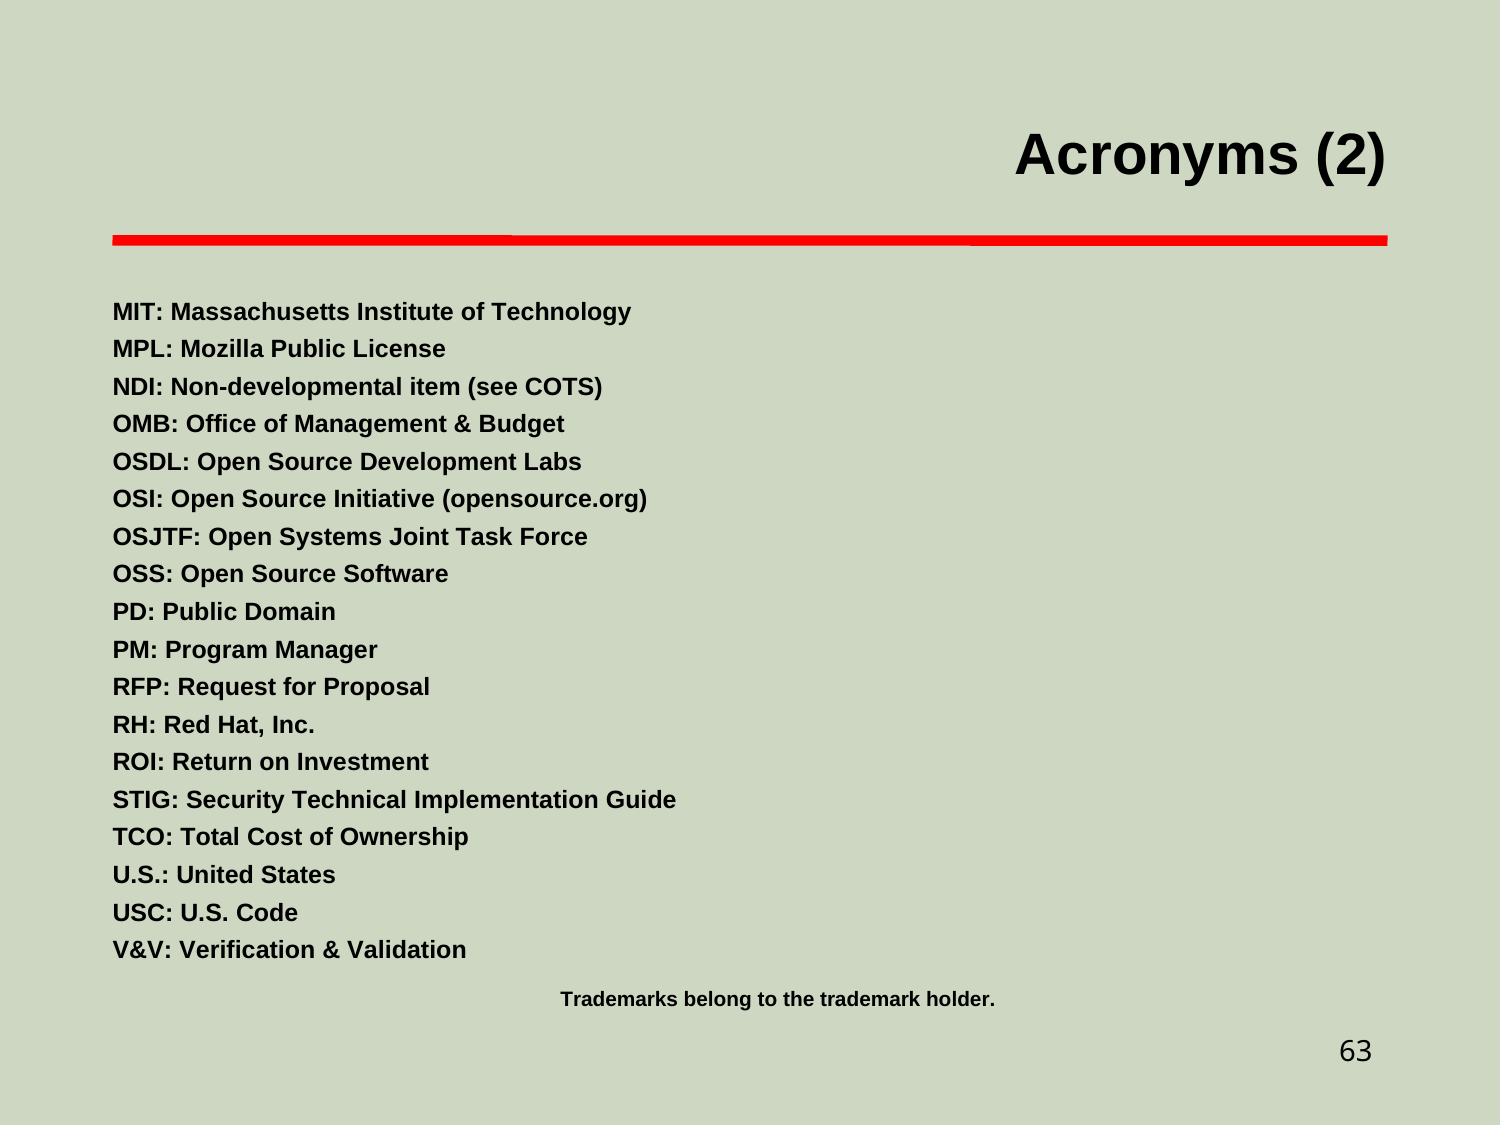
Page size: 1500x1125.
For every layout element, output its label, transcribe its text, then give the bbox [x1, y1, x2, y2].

title Acronyms (2)‏ [337, 93, 1388, 217]
list MIT: Massachusetts Institute of Technology MPL: Mozilla Public License NDI: Non-developmental item (see COTS) OMB: Office of Management & Budget OSDL: Open Source Development Labs OSI: Open Source Initiative (opensource.org) OSJTF: Open Systems Joint Task Force OSS: Open Source Software PD: Public Domain PM: Program Manager RFP: Request for Proposal RH: Red Hat, Inc. ROI: Return on Investment STIG: Security Technical Implementation Guide TCO: Total Cost of Ownership U.S.: United States USC: U.S. Code V&V: Verification & Validation Trademarks belong to the trademark holder. [112, 299, 1388, 1084]
